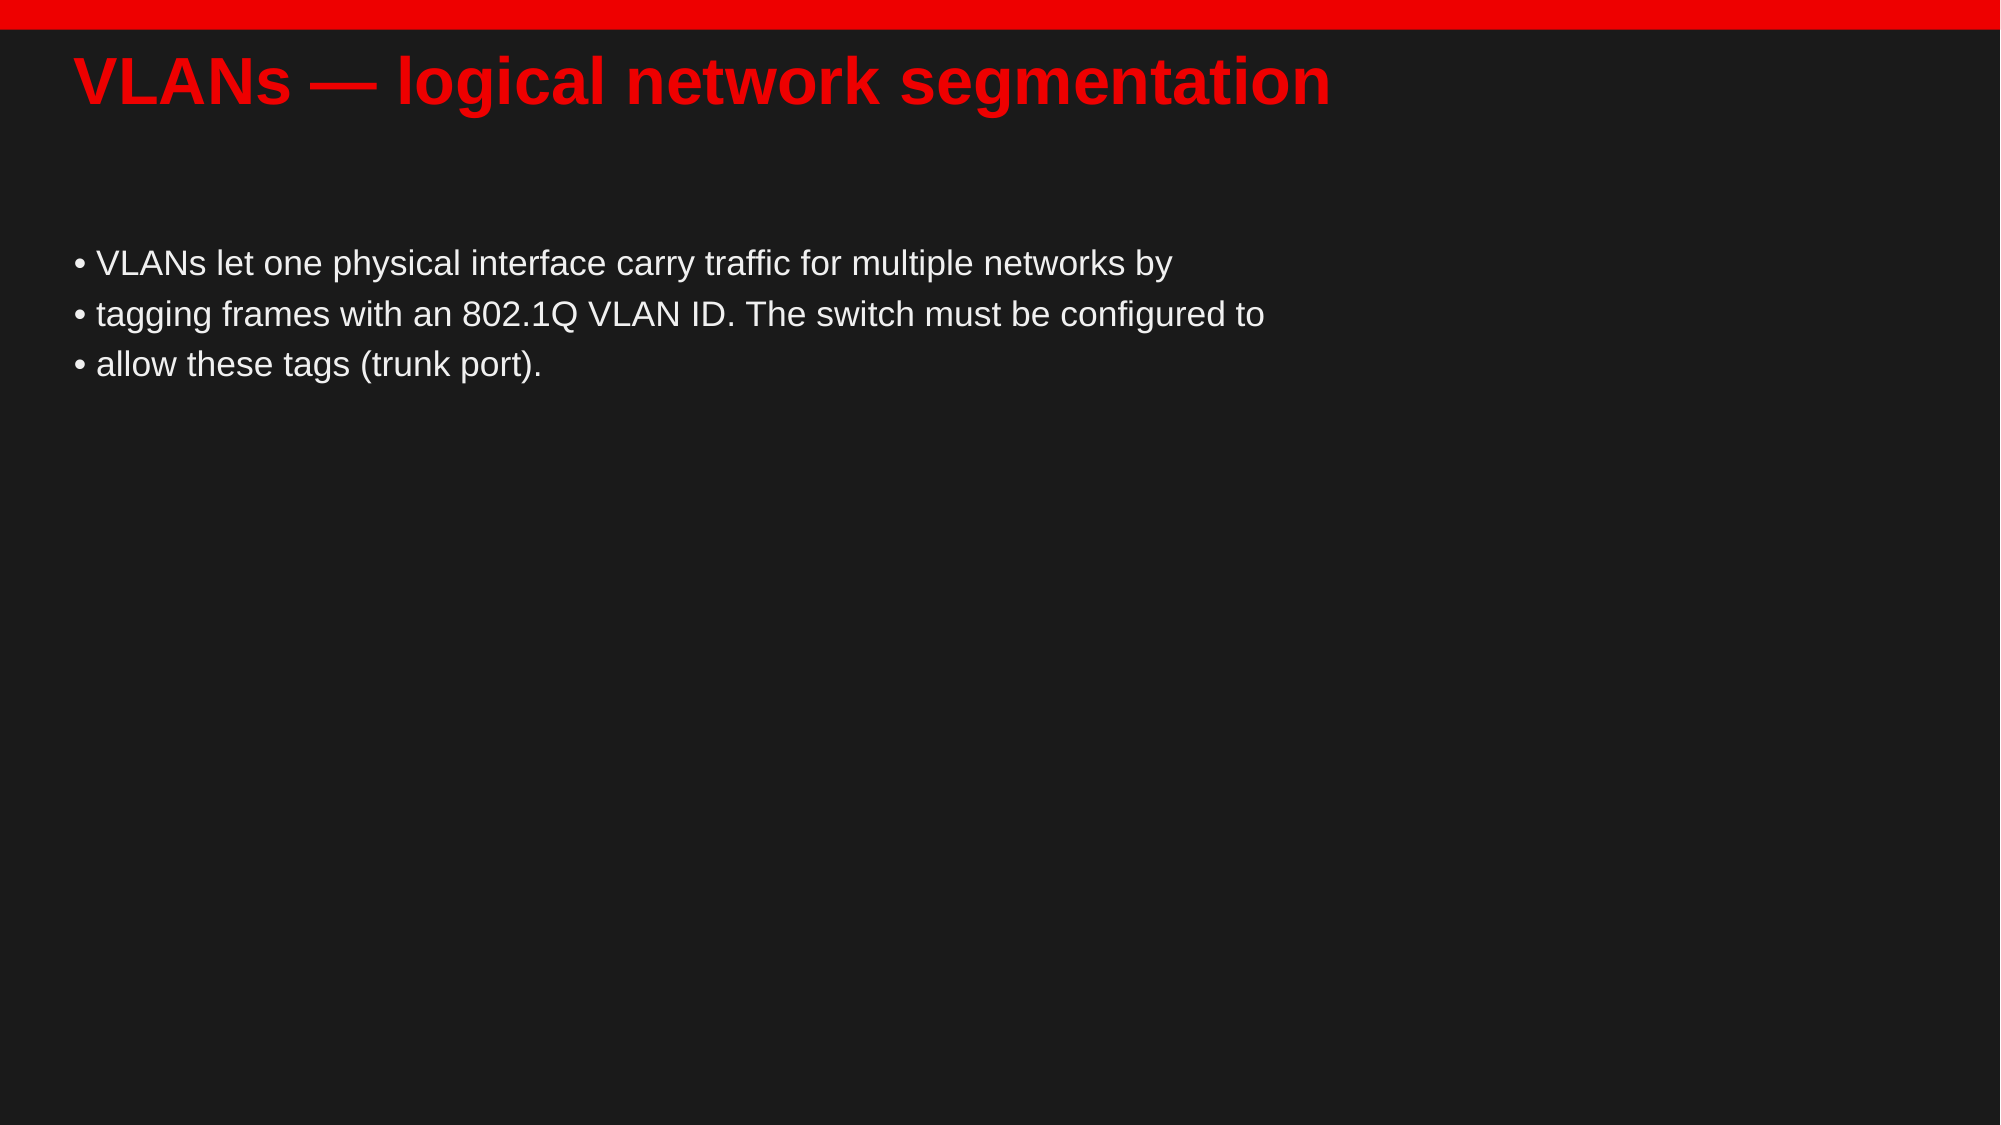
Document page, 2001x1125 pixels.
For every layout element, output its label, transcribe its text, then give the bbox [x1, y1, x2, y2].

text_box [0, 0, 2001, 30]
text_box • VLANs let one physical interface carry traffic for multiple networks by • tagging frames with an 802.1Q VLAN ID. The switch must be configured to • allow these tags (trunk port). [59, 236, 1942, 1037]
text_box VLANs — logical network segmentation [59, 36, 1942, 208]
